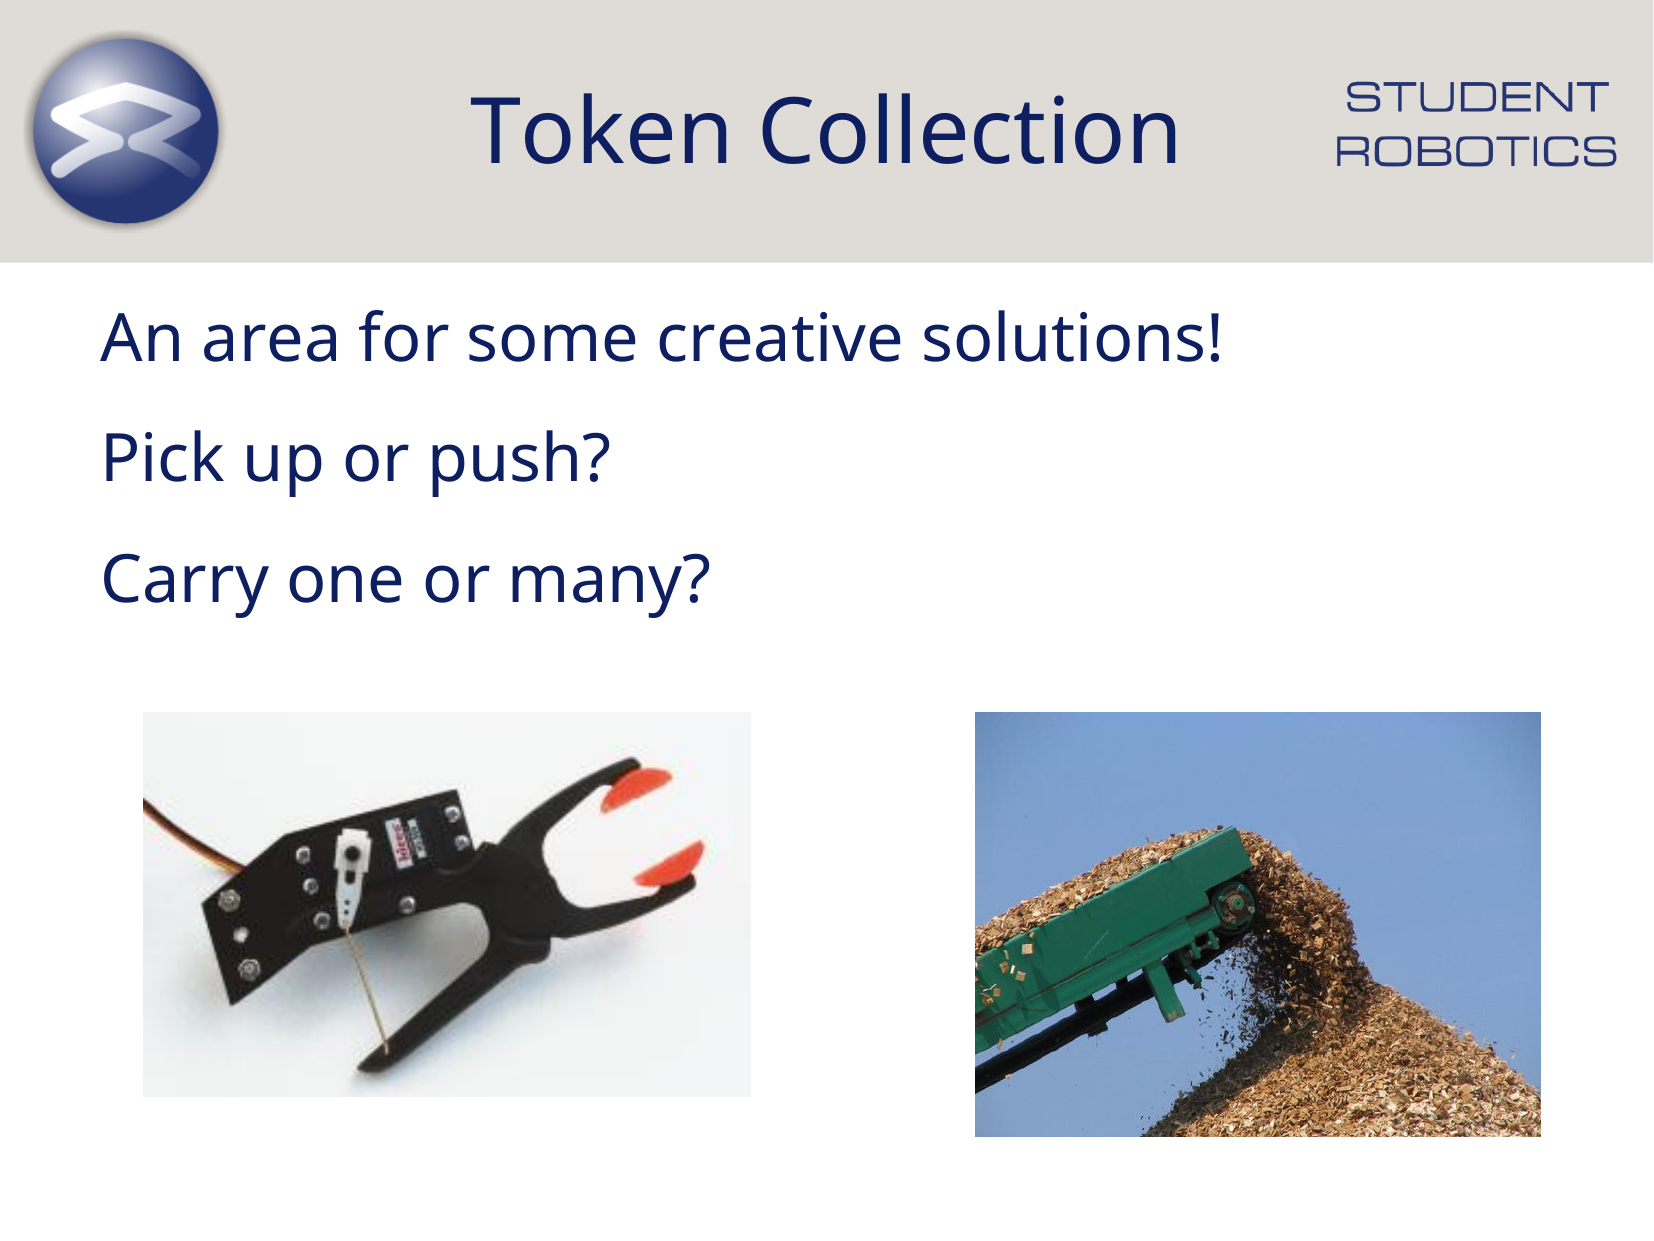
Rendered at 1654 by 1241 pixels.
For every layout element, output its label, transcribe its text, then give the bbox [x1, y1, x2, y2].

picture [1571, 68, 1633, 174]
title Token Collection [82, 7, 1571, 250]
picture [9, 19, 82, 245]
list An area for some creative solutions! Pick up or push? Carry one or many? [82, 290, 1571, 1094]
picture [143, 712, 751, 1097]
picture [975, 712, 1541, 1137]
